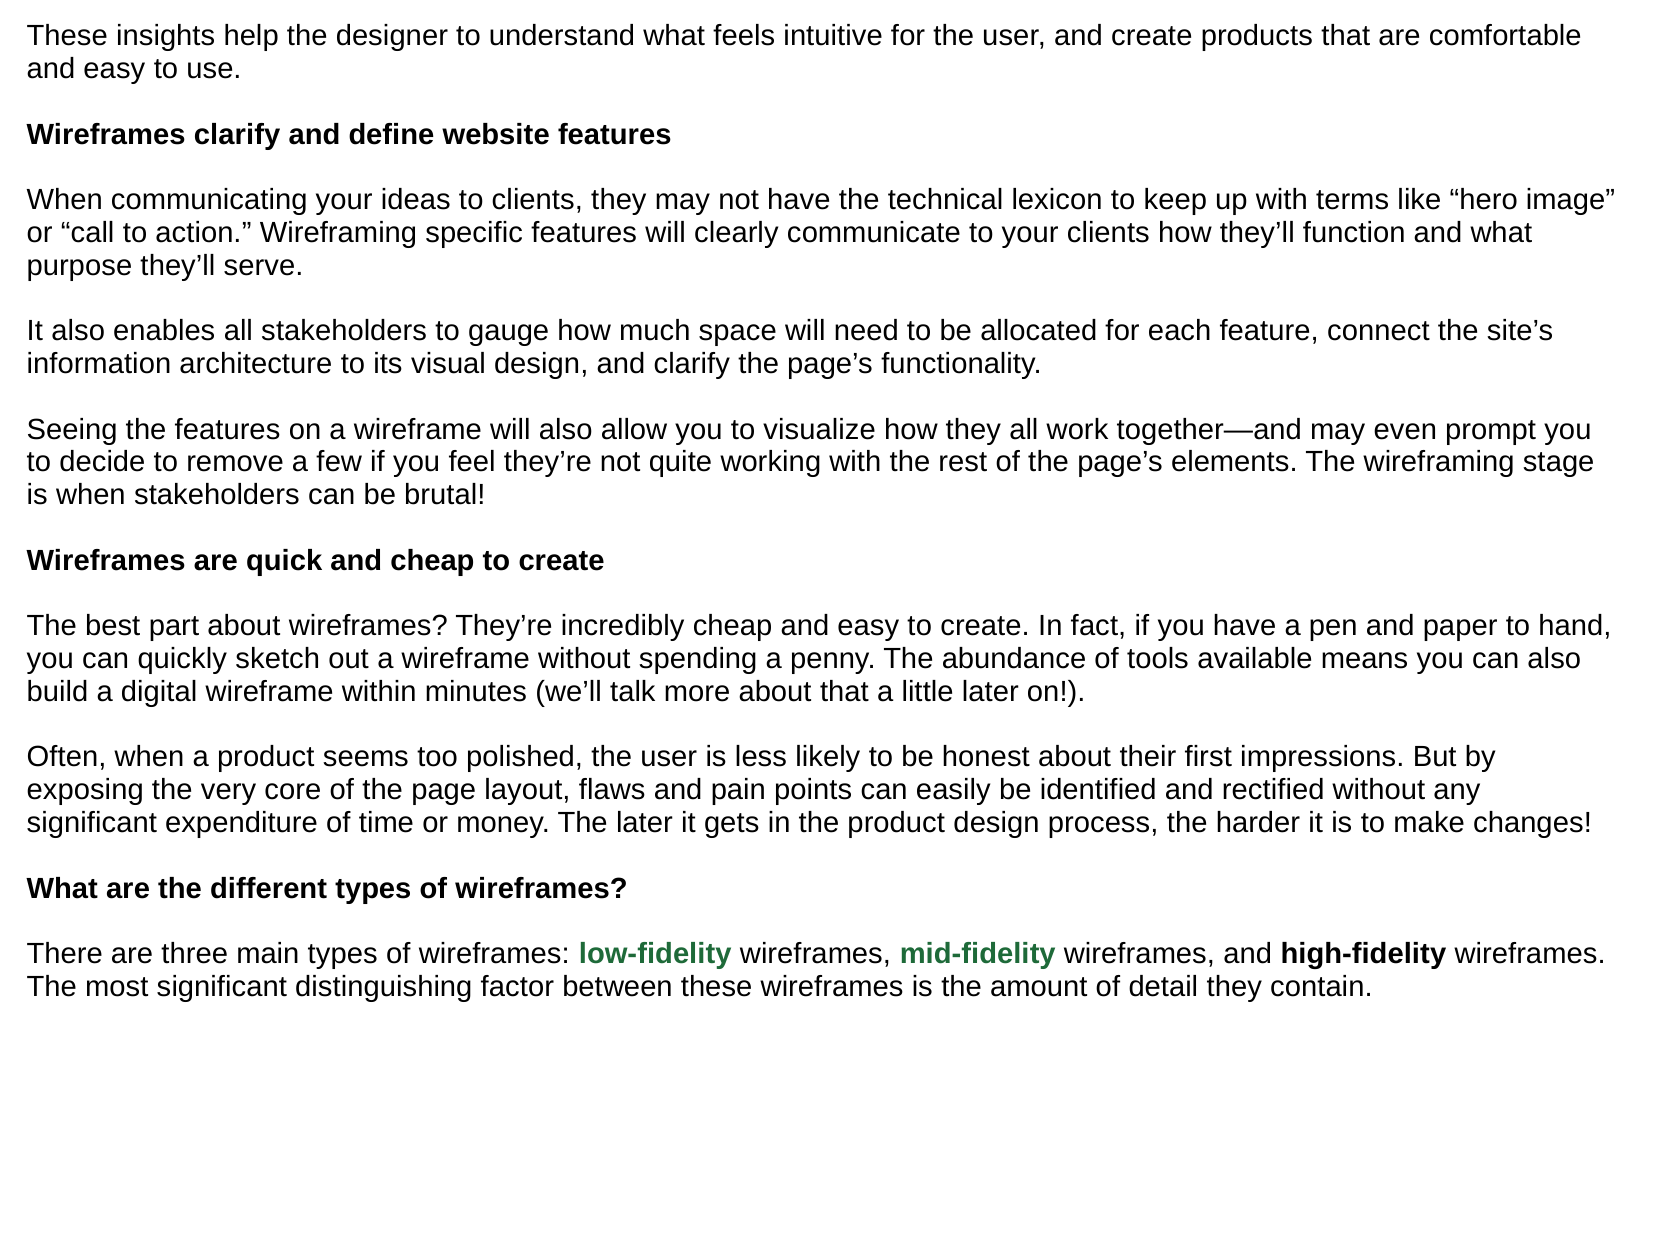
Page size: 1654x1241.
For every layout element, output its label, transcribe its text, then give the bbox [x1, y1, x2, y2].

text_box These insights help the designer to understand what feels intuitive for the user, and create products that are comfortable and easy to use. Wireframes clarify and define website features When communicating your ideas to clients, they may not have the technical lexicon to keep up with terms like “hero image” or “call to action.” Wireframing specific features will clearly communicate to your clients how they’ll function and what purpose they’ll serve. It also enables all stakeholders to gauge how much space will need to be allocated for each feature, connect the site’s information architecture to its visual design, and clarify the page’s functionality. Seeing the features on a wireframe will also allow you to visualize how they all work together—and may even prompt you to decide to remove a few if you feel they’re not quite working with the rest of the page’s elements. The wireframing stage is when stakeholders can be brutal! Wireframes are quick and cheap to create The best part about wireframes? They’re incredibly cheap and easy to create. In fact, if you have a pen and paper to hand, you can quickly sketch out a wireframe without spending a penny. The abundance of tools available means you can also build a digital wireframe within minutes (we’ll talk more about that a little later on!). Often, when a product seems too polished, the user is less likely to be honest about their first impressions. But by exposing the very core of the page layout, flaws and pain points can easily be identified and rectified without any significant expenditure of time or money. The later it gets in the product design process, the harder it is to make changes! What are the different types of wireframes? There are three main types of wireframes: low-fidelity wireframes, mid-fidelity wireframes, and high-fidelity wireframes. The most significant distinguishing factor between these wireframes is the amount of detail they contain. [11, 11, 1636, 1011]
